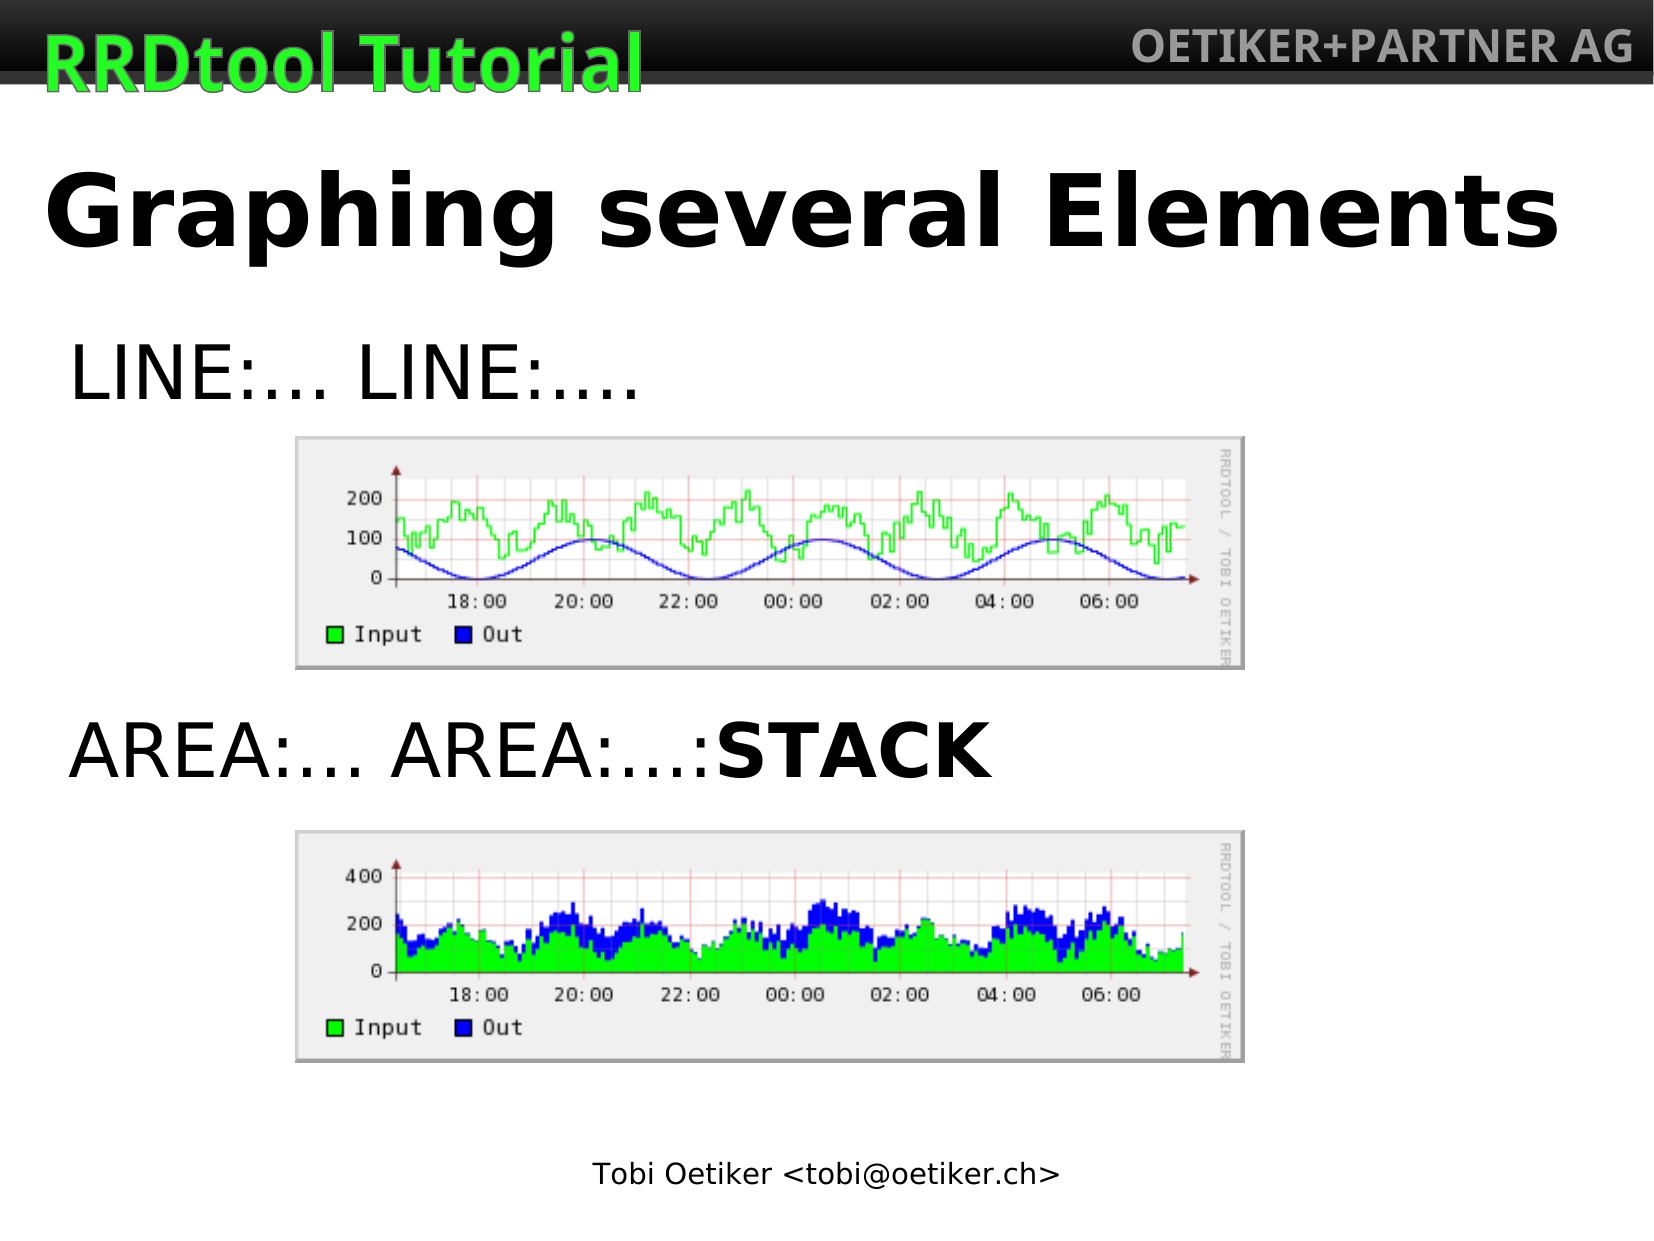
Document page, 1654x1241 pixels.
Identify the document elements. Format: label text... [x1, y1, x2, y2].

list LINE:... LINE:.... AREA:... AREA:...:STACK [50, 329, 1571, 1099]
title Graphing several Elements [43, 137, 1582, 287]
picture [295, 830, 1245, 1063]
picture [295, 436, 1245, 670]
